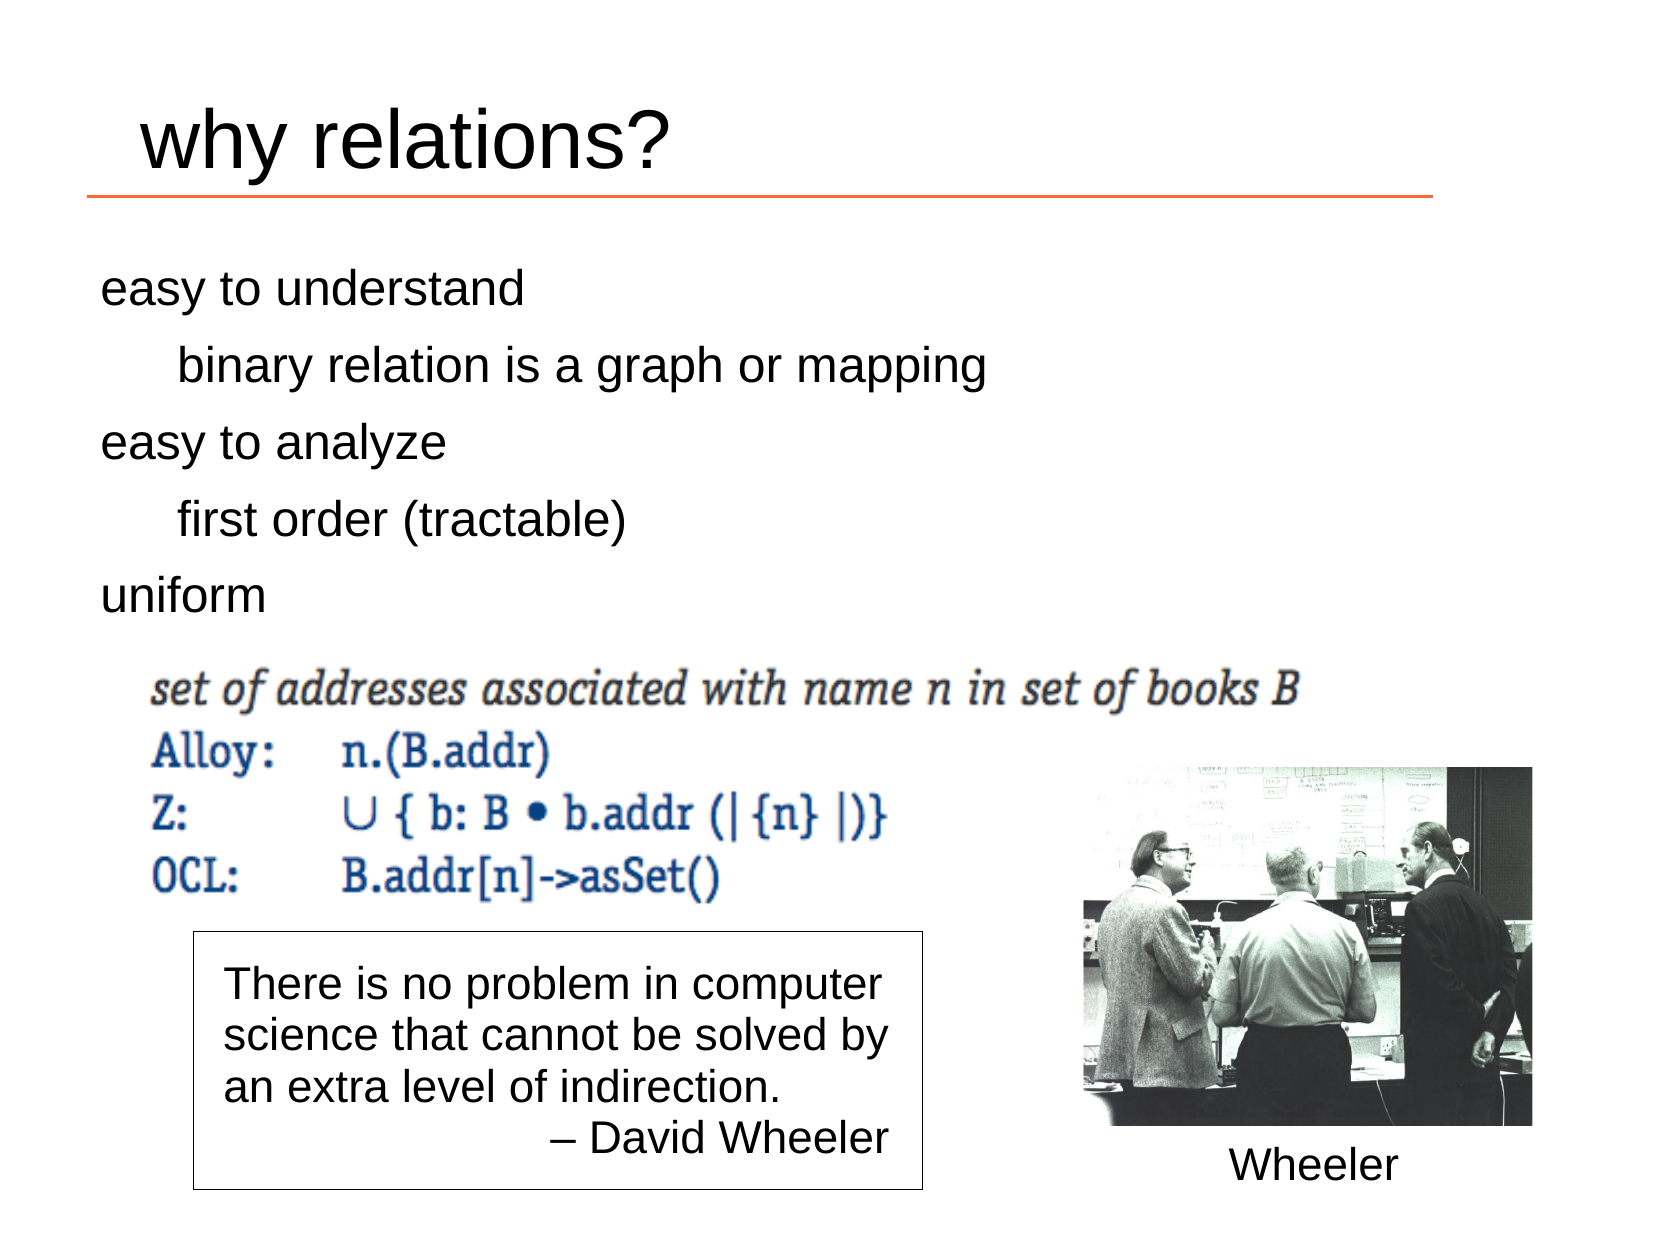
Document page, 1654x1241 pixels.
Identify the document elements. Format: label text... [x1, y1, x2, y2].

title why relations? [140, 86, 1603, 192]
text_box There is no problem in computer science that cannot be solved by an extra level of indirection. – David Wheeler [193, 931, 923, 1190]
list easy to understand binary relation is a graph or mapping easy to analyze first order (tractable) uniform [82, 260, 1088, 655]
picture [136, 663, 1533, 1126]
text_box Wheeler [1213, 1121, 1381, 1209]
